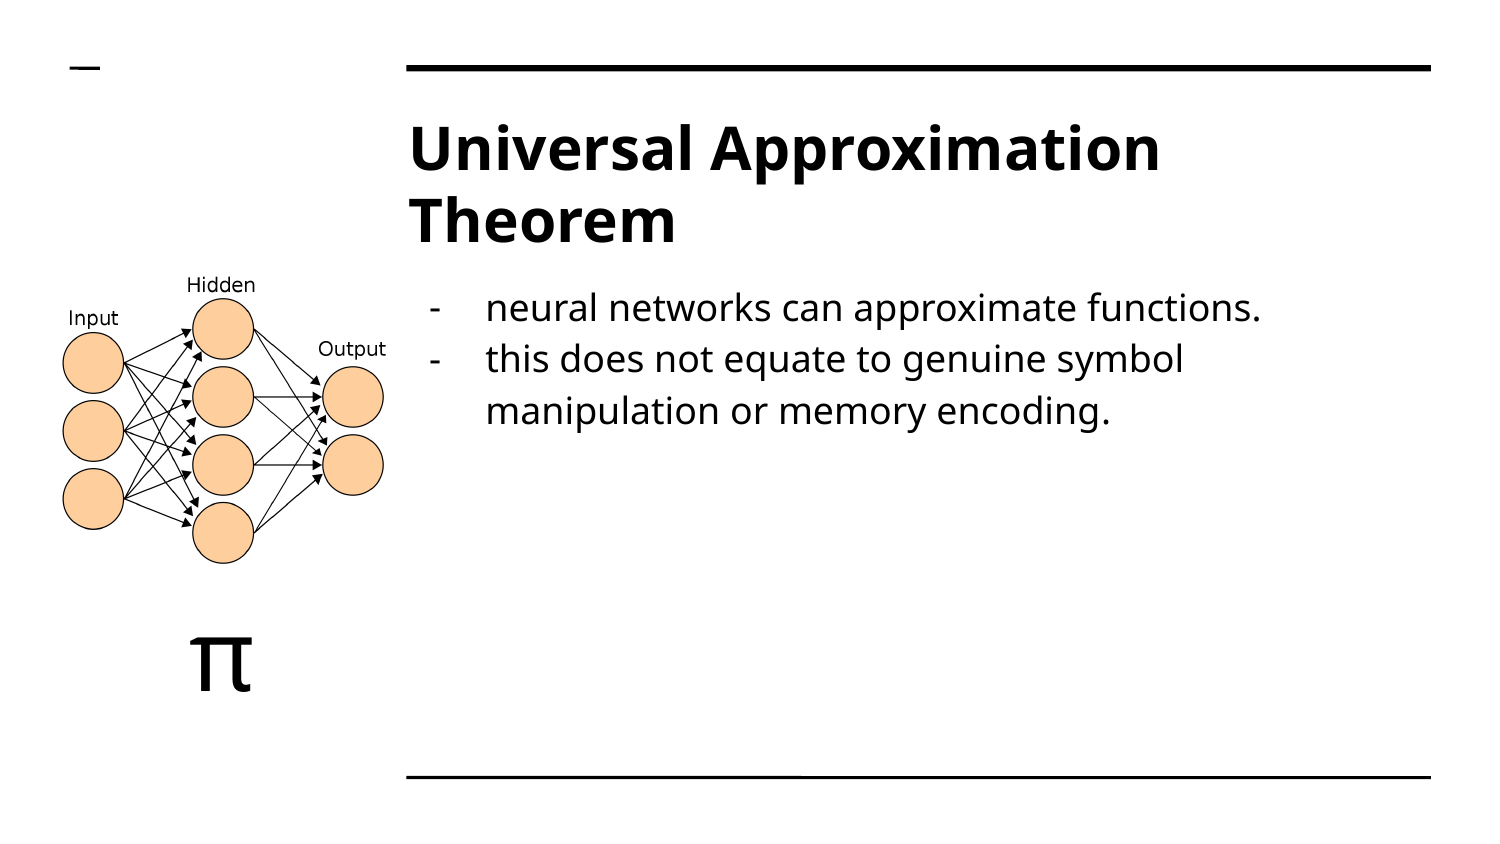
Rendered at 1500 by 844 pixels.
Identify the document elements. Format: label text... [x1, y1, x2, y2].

list neural networks can approximate functions. this does not equate to genuine symbol manipulation or memory encoding​. [395, 261, 1433, 755]
picture [50, 267, 396, 576]
text_box π [167, 576, 278, 727]
title Universal Approximation Theorem [393, 94, 1431, 199]
